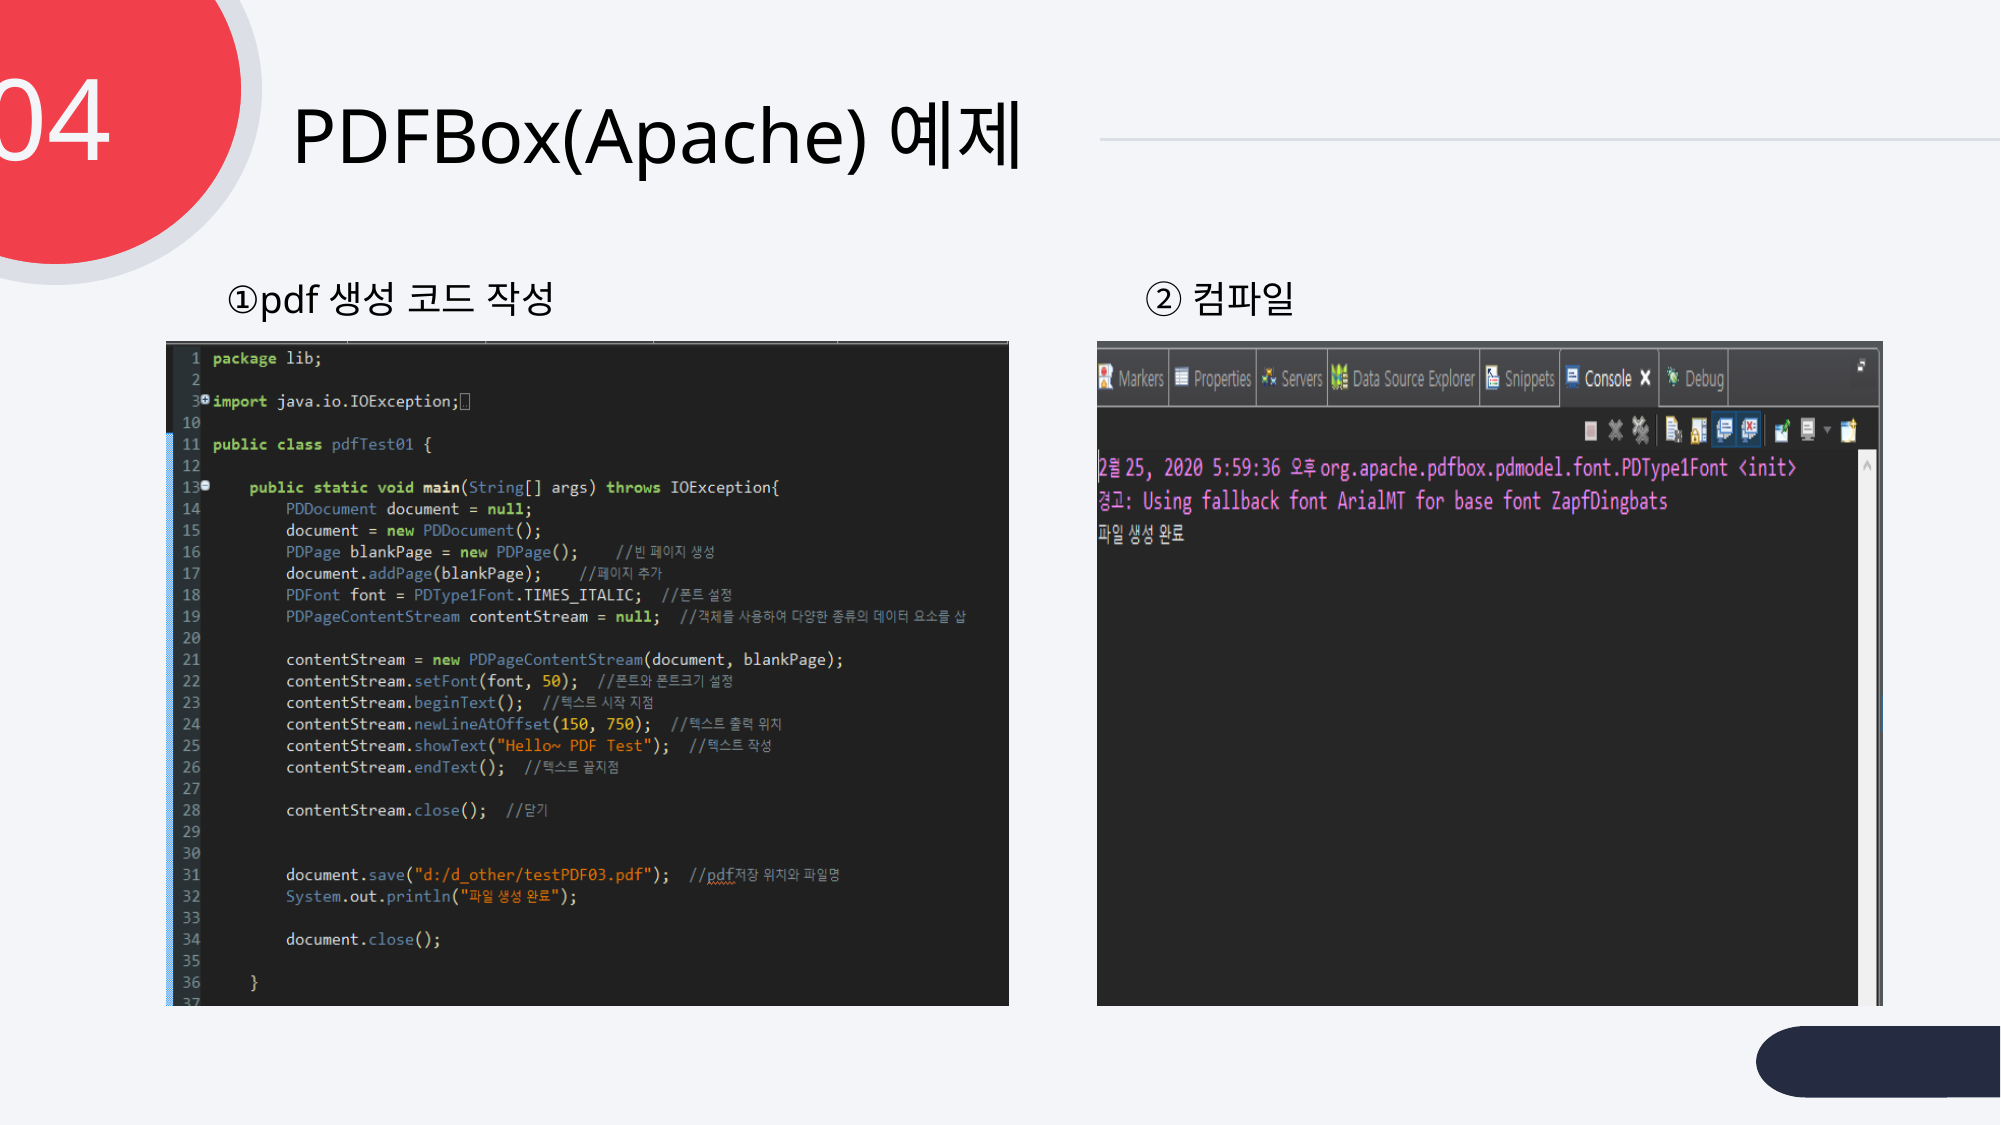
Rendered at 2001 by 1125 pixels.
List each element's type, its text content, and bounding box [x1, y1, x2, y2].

list 04 [0, 47, 167, 186]
text_box ② 컴파일 [1130, 262, 1850, 321]
title PDFBox(Apache) 예제 [290, 89, 1100, 191]
picture [1097, 341, 1883, 1006]
text_box ①pdf 생성 코드 작성 [211, 262, 964, 343]
picture [166, 341, 1009, 1006]
